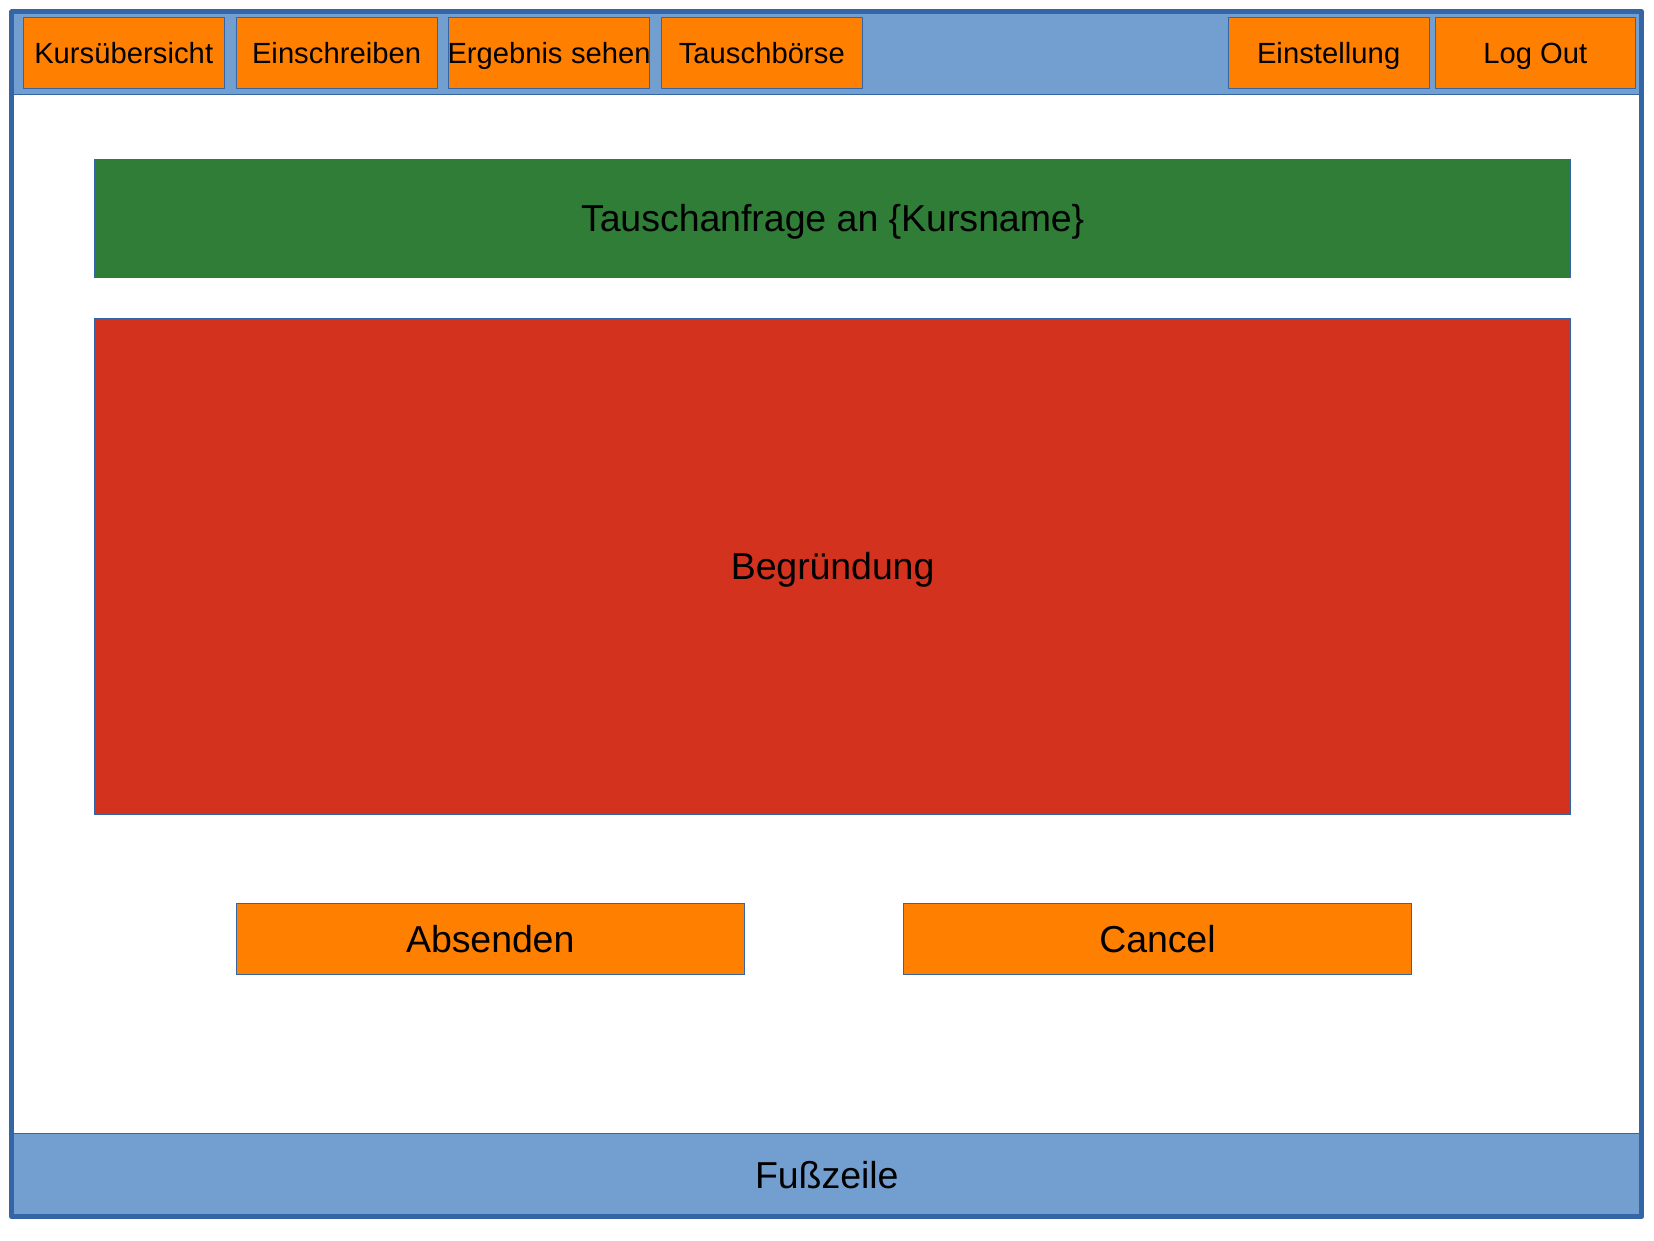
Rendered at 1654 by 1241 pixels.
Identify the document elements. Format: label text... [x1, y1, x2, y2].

text_box Begründung [94, 318, 1571, 815]
text_box Tauschanfrage an {Kursname} [94, 159, 1571, 278]
text_box Absenden [236, 903, 745, 975]
text_box [11, 11, 1642, 1217]
text_box Log Out [1435, 17, 1636, 89]
text_box Tauschbörse [661, 17, 863, 89]
text_box Einstellung [1228, 17, 1430, 89]
text_box Kursübersicht [23, 17, 225, 89]
text_box Einschreiben [236, 17, 438, 89]
text_box Ergebnis sehen [448, 17, 650, 89]
text_box Cancel [903, 903, 1412, 975]
